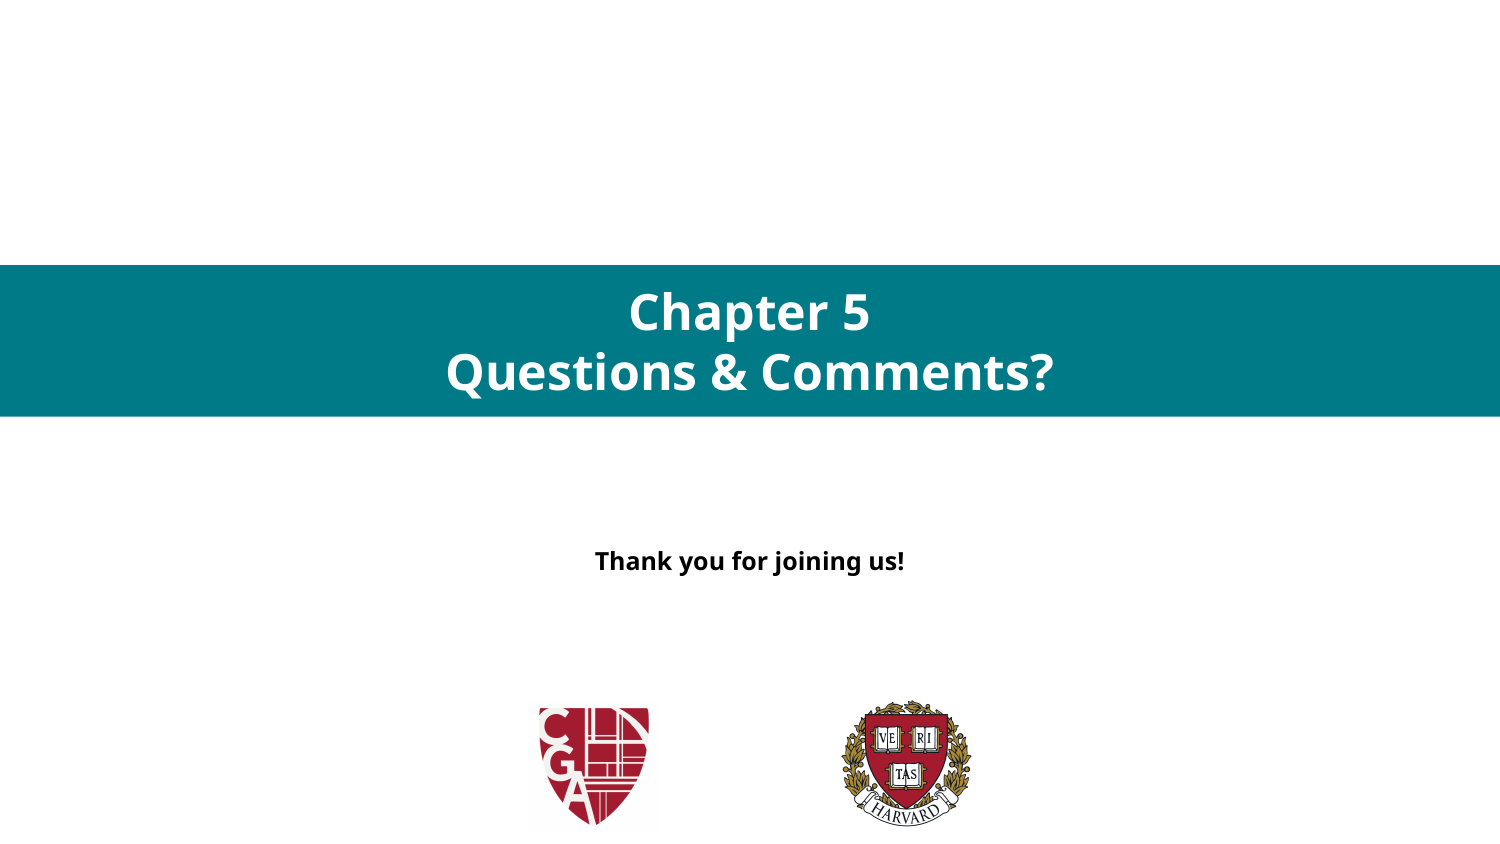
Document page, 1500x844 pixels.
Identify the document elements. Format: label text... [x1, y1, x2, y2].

text_box Thank you for joining us! [39, 545, 1461, 576]
text_box Chapter 5 Questions & Comments? [0, 265, 1500, 417]
